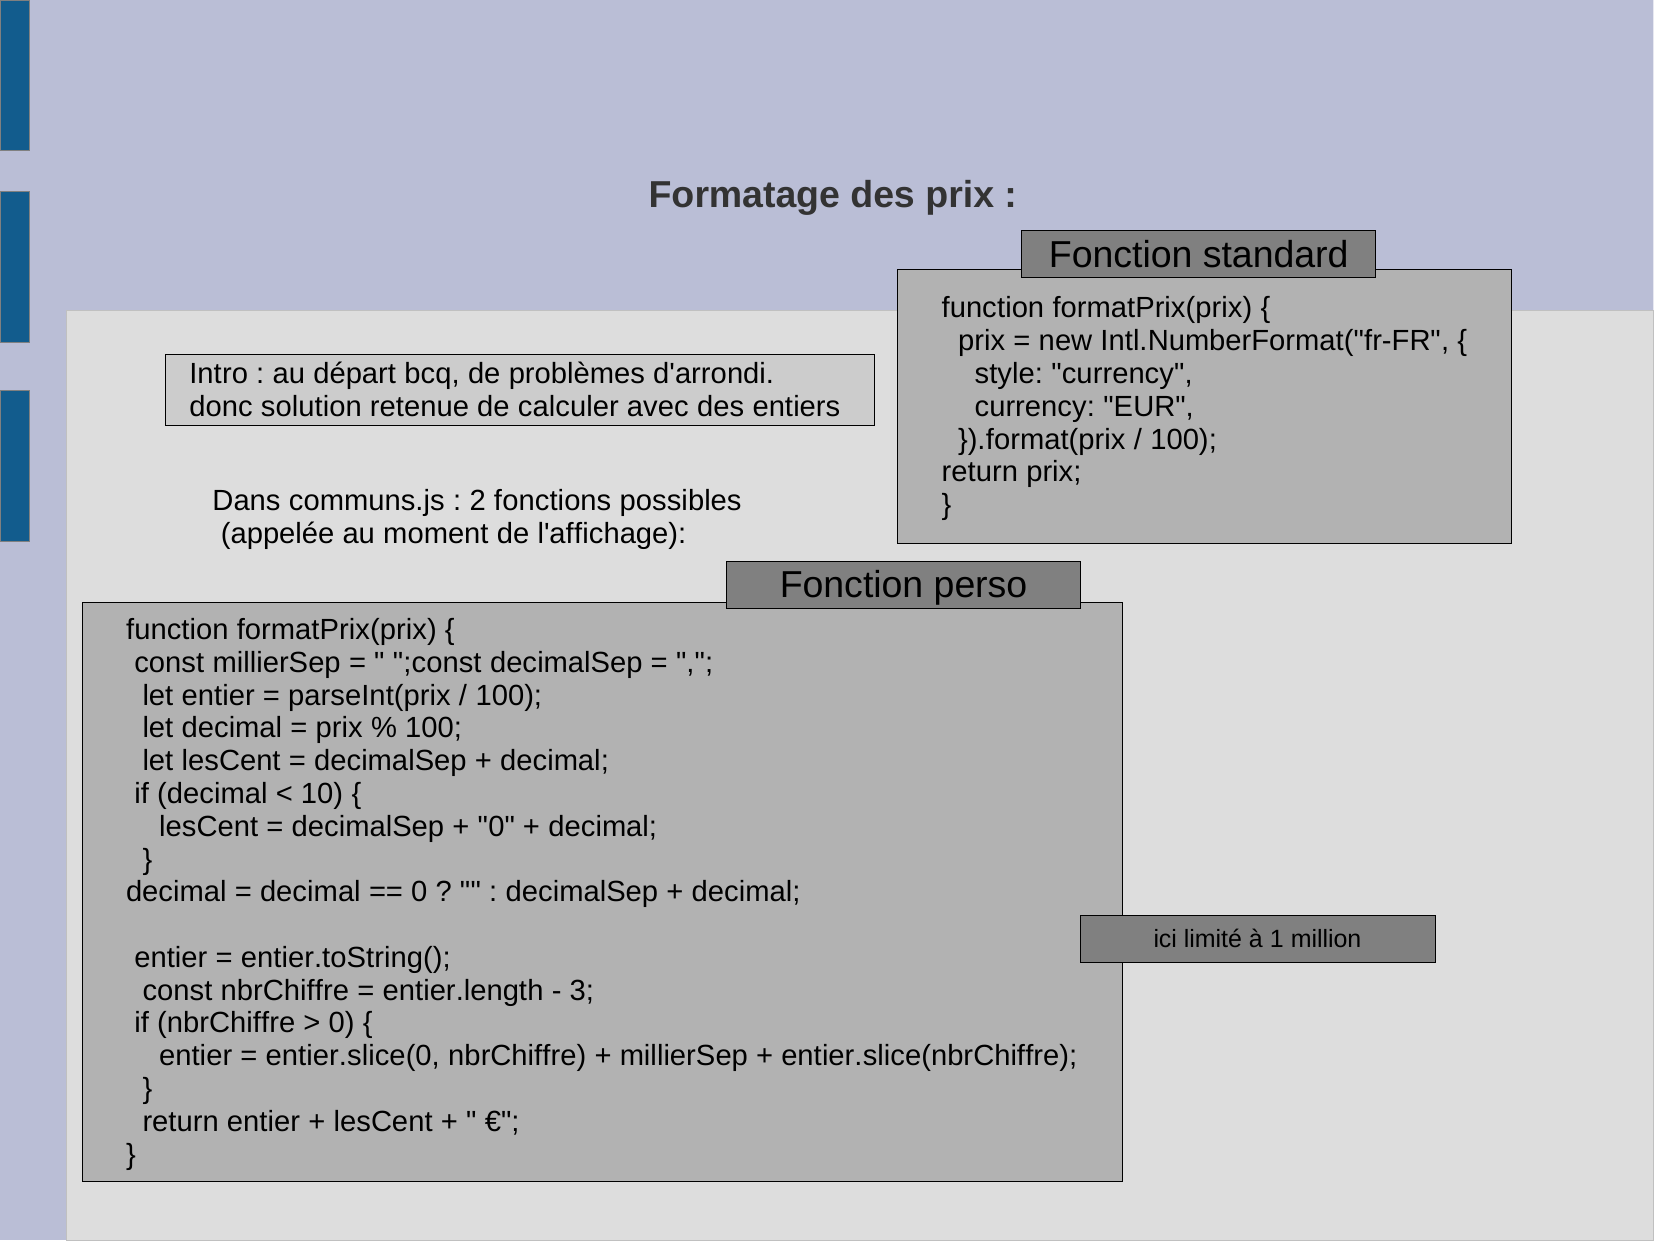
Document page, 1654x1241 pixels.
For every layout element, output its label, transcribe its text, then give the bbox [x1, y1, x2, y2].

text_box function formatPrix(prix) { prix = new Intl.NumberFormat("fr-FR", { style: "currency", currency: "EUR", }).format(prix / 100); return prix; } [897, 269, 1512, 544]
text_box Intro : au départ bcq, de problèmes d'arrondi. donc solution retenue de calculer avec des entiers [165, 354, 875, 426]
text_box Fonction perso [726, 561, 1081, 609]
text_box Dans communs.js : 2 fonctions possibles (appelée au moment de l'affichage): [212, 484, 743, 550]
text_box Fonction standard [1021, 230, 1376, 278]
text_box function formatPrix(prix) { const millierSep = " ";const decimalSep = ","; let entier = parseInt(prix / 100); let decimal = prix % 100; let lesCent = decimalSep + decimal; if (decimal < 10) { lesCent = decimalSep + "0" + decimal; } decimal = decimal == 0 ? "" : decimalSep + decimal; entier = entier.toString(); const nbrChiffre = entier.length - 3; if (nbrChiffre > 0) { entier = entier.slice(0, nbrChiffre) + millierSep + entier.slice(nbrChiffre); } return entier + lesCent + " €"; } [82, 602, 1123, 1182]
text_box ici limité à 1 million [1080, 915, 1436, 963]
title Formatage des prix : [121, 91, 1534, 299]
